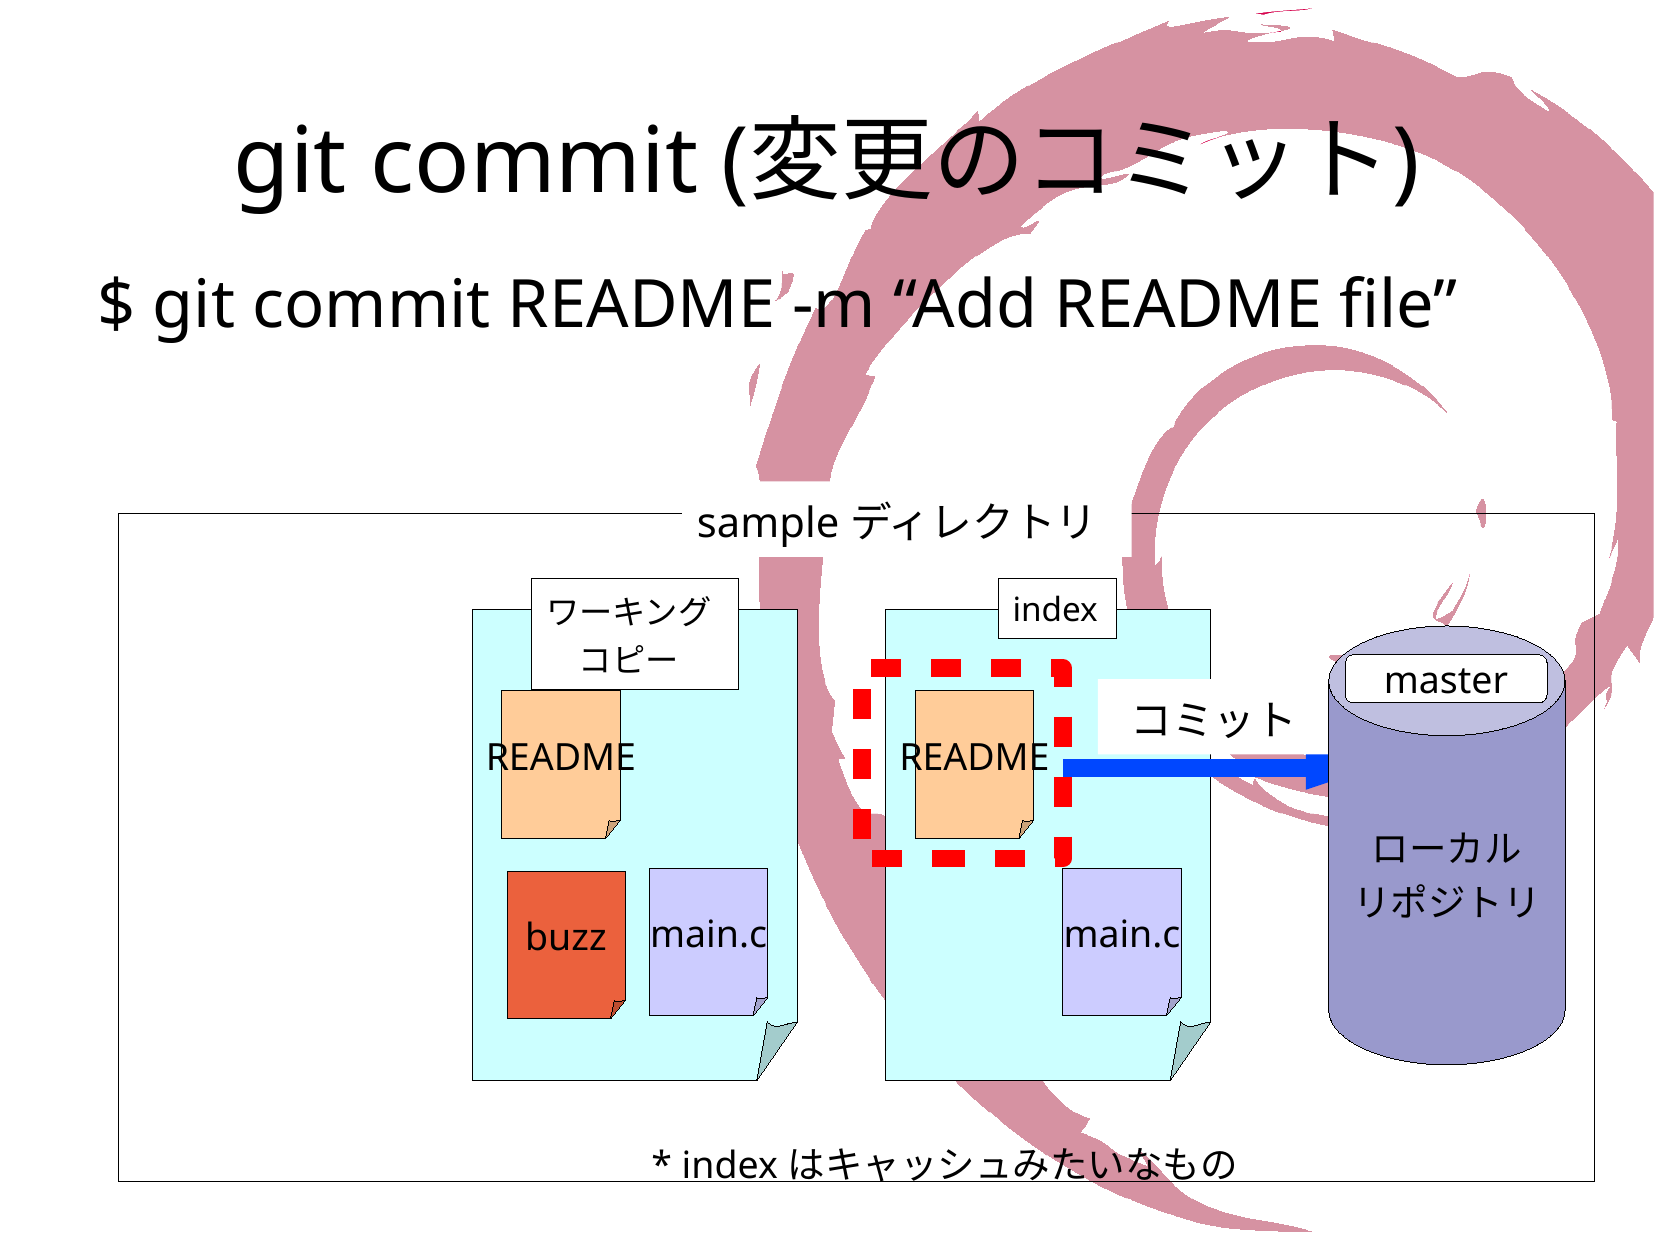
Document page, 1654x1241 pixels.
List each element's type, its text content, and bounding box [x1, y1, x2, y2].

text_box コミット [1097, 679, 1328, 748]
text_box master [1345, 654, 1548, 703]
text_box README [915, 690, 1034, 839]
text_box ローカル リポジトリ [1328, 681, 1566, 1065]
text_box ワーキング コピー [531, 578, 739, 679]
text_box main.c [1062, 868, 1182, 1016]
text_box $ git commit README -m “Add README file” [82, 249, 1601, 350]
text_box [885, 609, 1211, 1081]
text_box [492, 746, 501, 756]
text_box sample ディレクトリ [682, 481, 1132, 550]
title git commit (変更のコミット) [82, 56, 1571, 249]
text_box buzz [507, 871, 626, 1019]
text_box [472, 609, 798, 1081]
text_box README [501, 690, 621, 839]
text_box * index はキャッシュみたいなもの [636, 1127, 1304, 1191]
text_box main.c [649, 868, 768, 1016]
text_box index [998, 578, 1117, 637]
picture [738, 0, 1654, 1241]
picture [738, 514, 1594, 1181]
